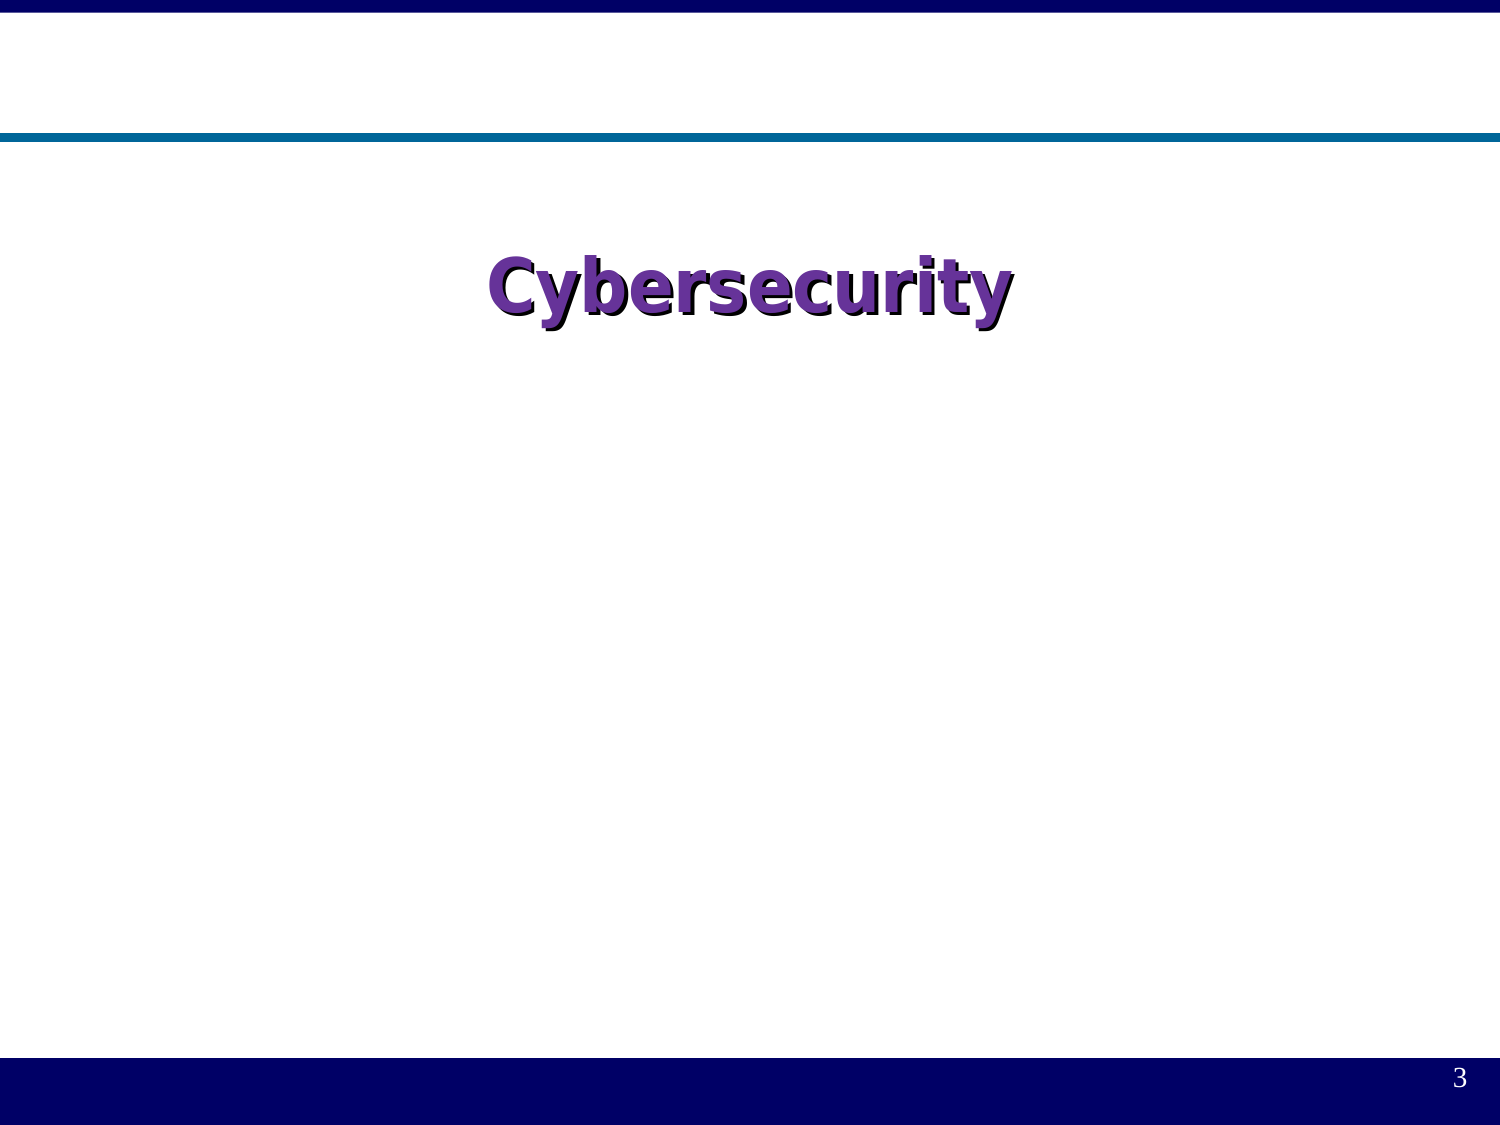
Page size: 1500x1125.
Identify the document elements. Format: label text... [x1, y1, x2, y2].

subtitle Cybersecurity [30, 0, 1471, 580]
